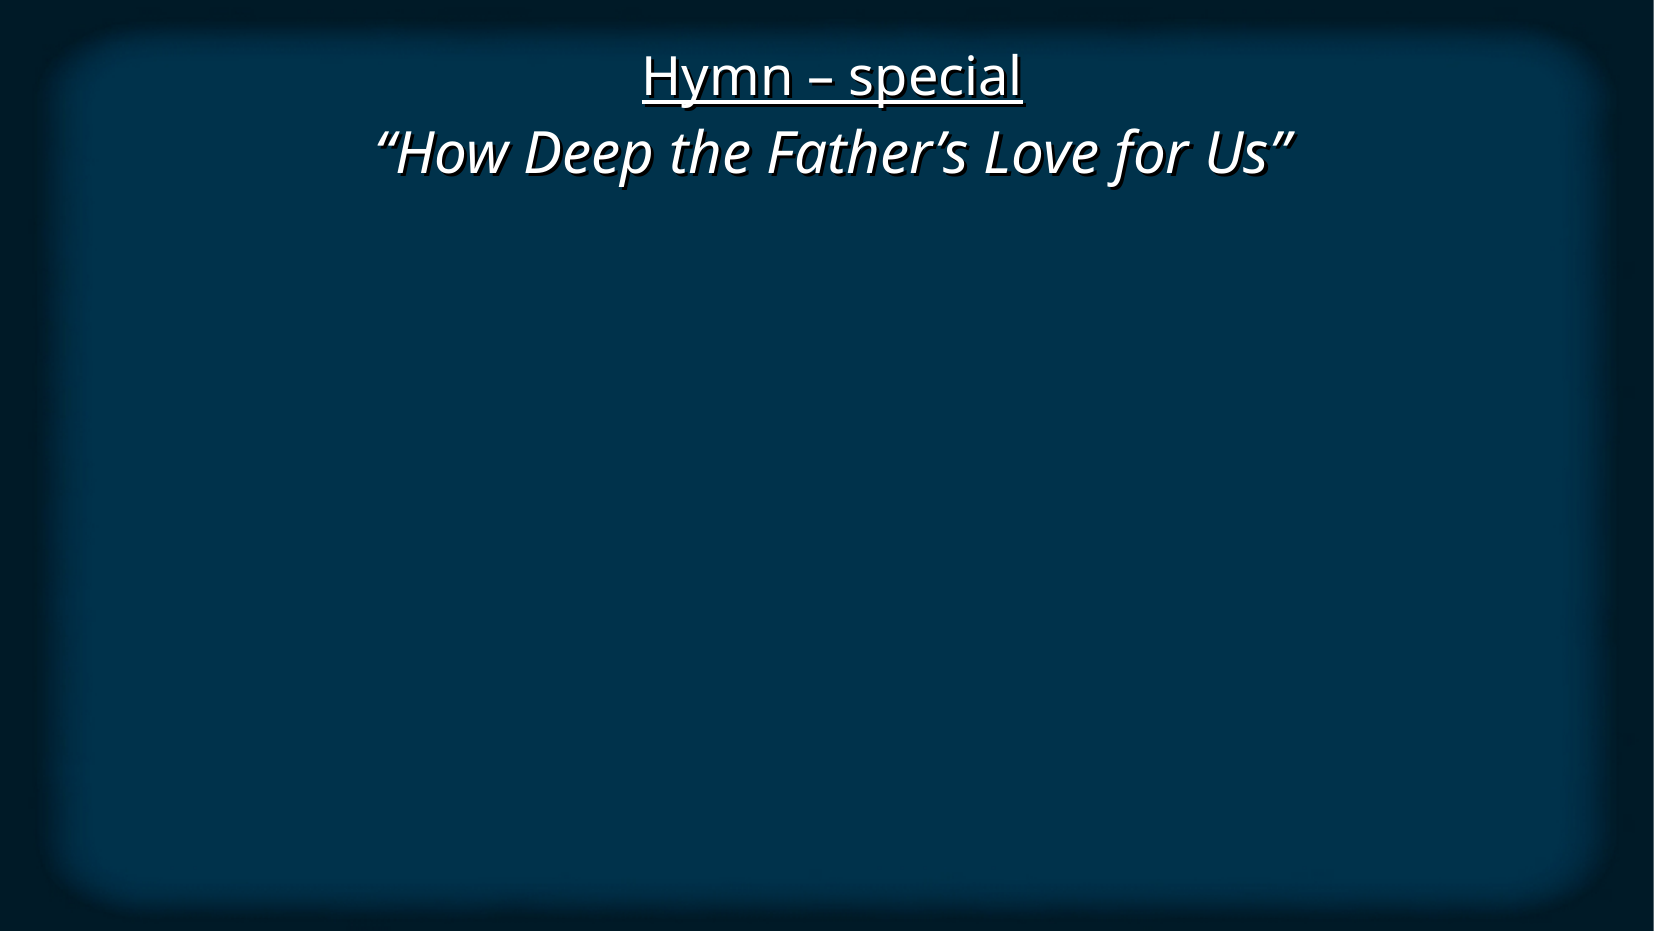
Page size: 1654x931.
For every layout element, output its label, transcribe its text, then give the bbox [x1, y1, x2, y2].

text_box Hymn – special “How Deep the Father’s Love for Us” [120, 30, 1546, 194]
picture [0, 0, 1654, 931]
